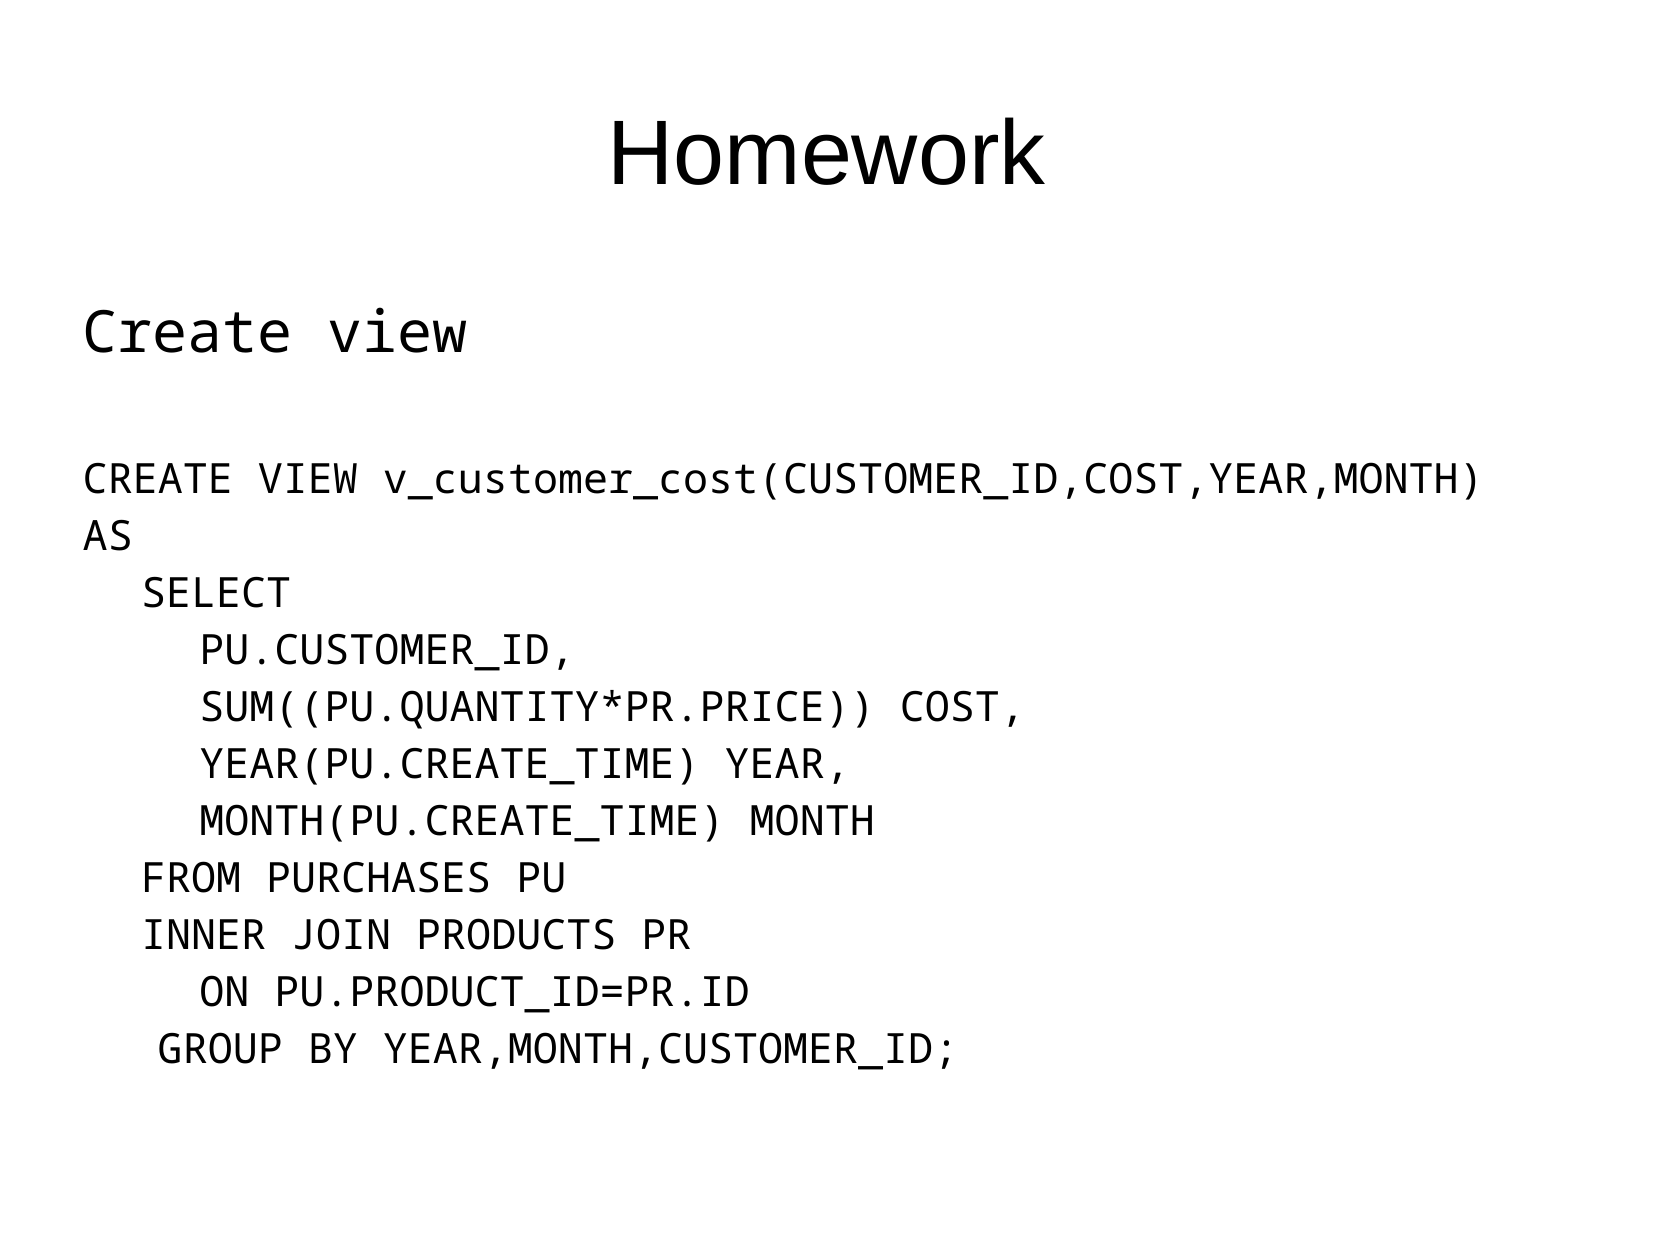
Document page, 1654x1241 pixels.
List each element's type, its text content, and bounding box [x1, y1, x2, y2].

title Homework [82, 49, 1571, 257]
subtitle Create view CREATE VIEW v_customer_cost(CUSTOMER_ID,COST,YEAR,MONTH) AS SELECT PU.CUSTOMER_ID, SUM((PU.QUANTITY*PR.PRICE)) COST, YEAR(PU.CREATE_TIME) YEAR, MONTH(PU.CREATE_TIME) MONTH FROM PURCHASES PU INNER JOIN PRODUCTS PR ON PU.PRODUCT_ID=PR.ID GROUP BY YEAR,MONTH,CUSTOMER_ID; [82, 330, 1571, 1093]
